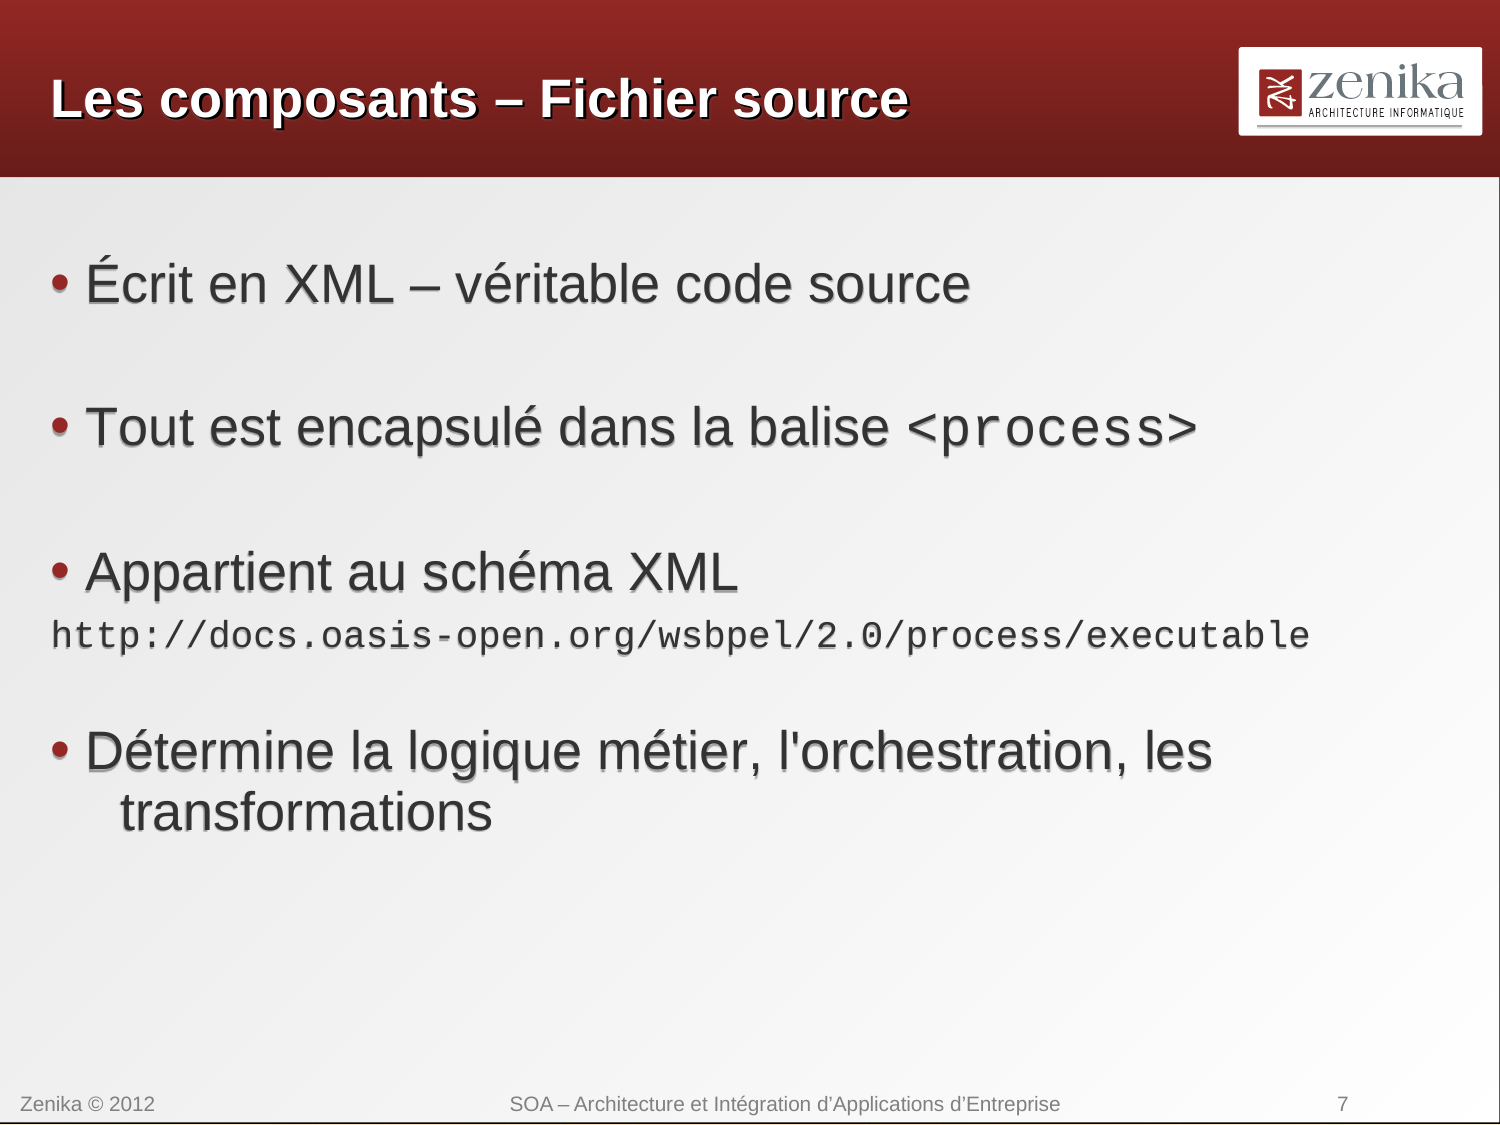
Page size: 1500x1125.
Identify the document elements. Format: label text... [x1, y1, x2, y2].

title Les composants – Fichier source [50, 22, 1206, 172]
subtitle Écrit en XML – véritable code source Tout est encapsulé dans la balise <process> Appartient au schéma XML http://docs.oasis-open.org/wsbpel/2.0/process/executable Détermine la logique métier, l'orchestration, les transformations [50, 249, 1435, 1064]
